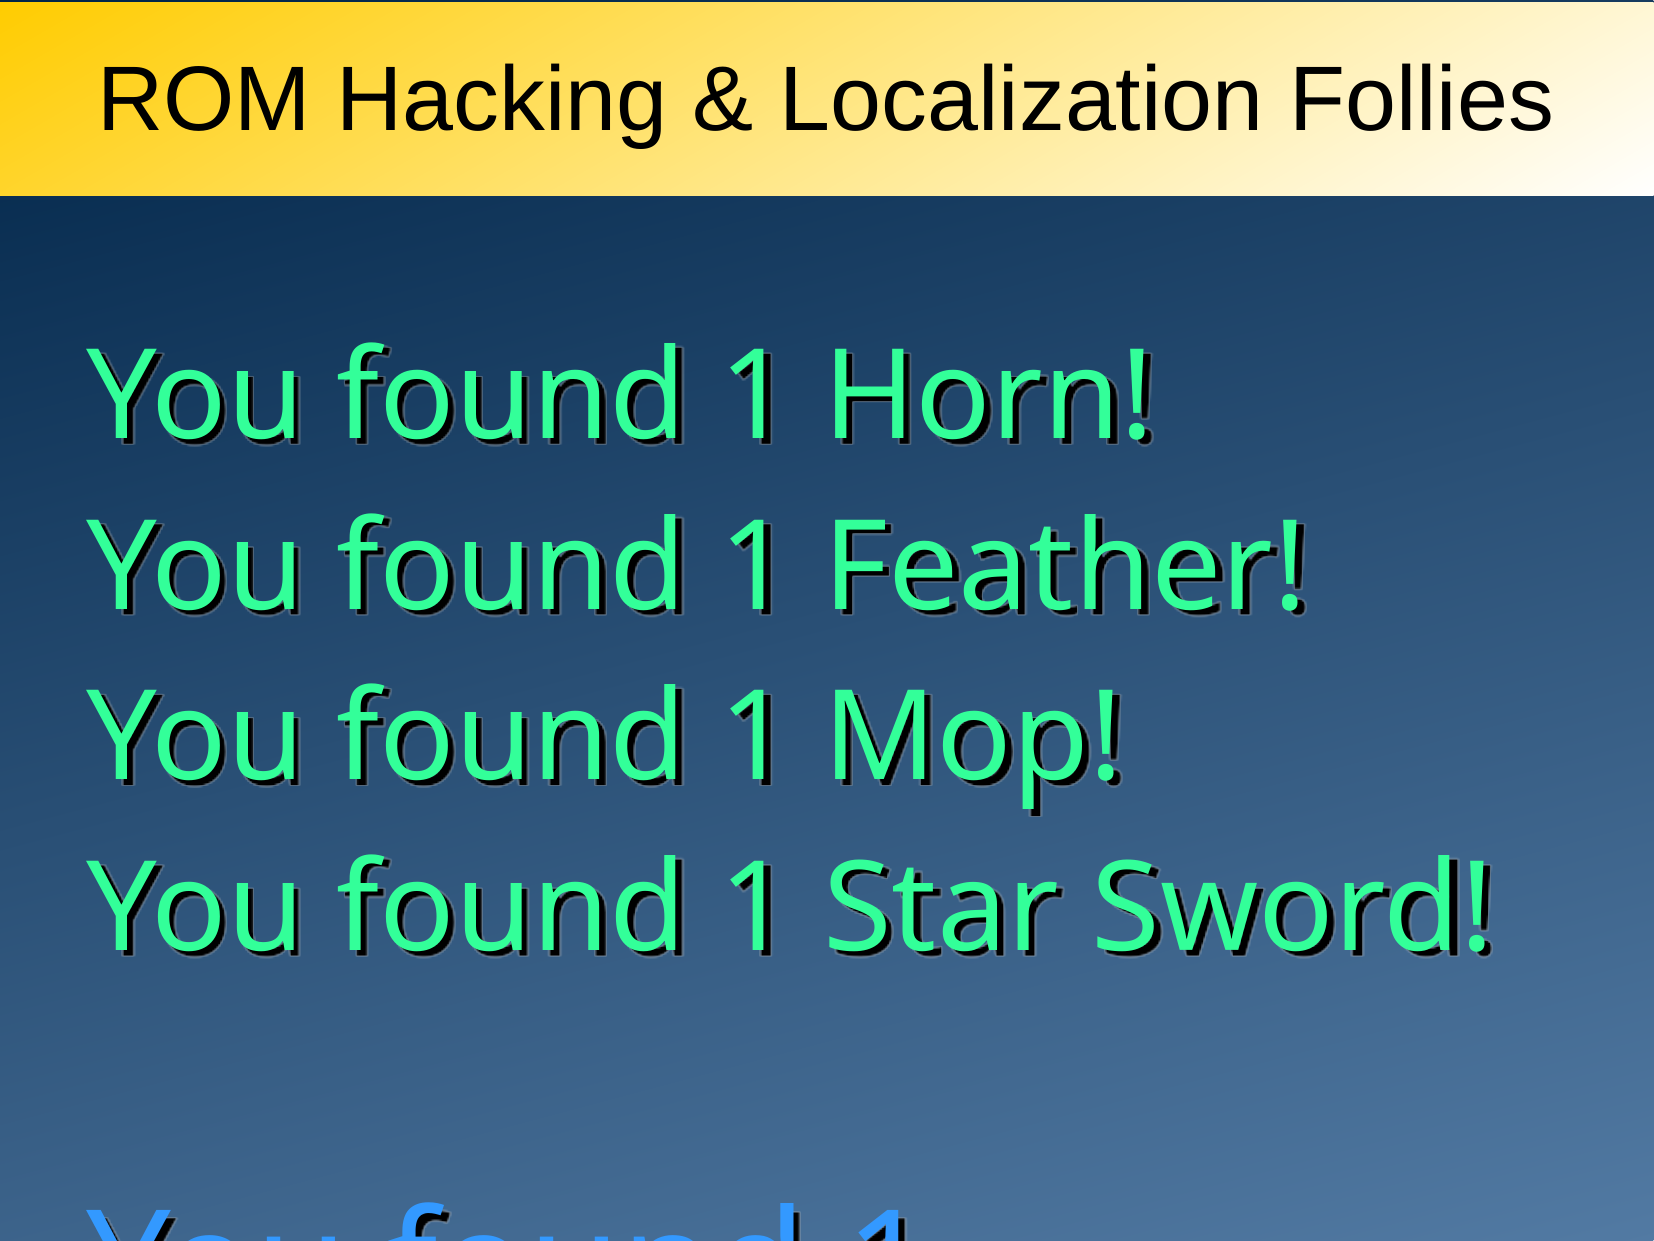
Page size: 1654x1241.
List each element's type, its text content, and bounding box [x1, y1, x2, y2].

subtitle You found 1 Horn! You found 1 Feather! You found 1 Mop! You found 1 Star Sword! You found 1 >ITEM_NAME< [86, 304, 1576, 1127]
title ROM Hacking & Localization Follies [0, 2, 1654, 196]
